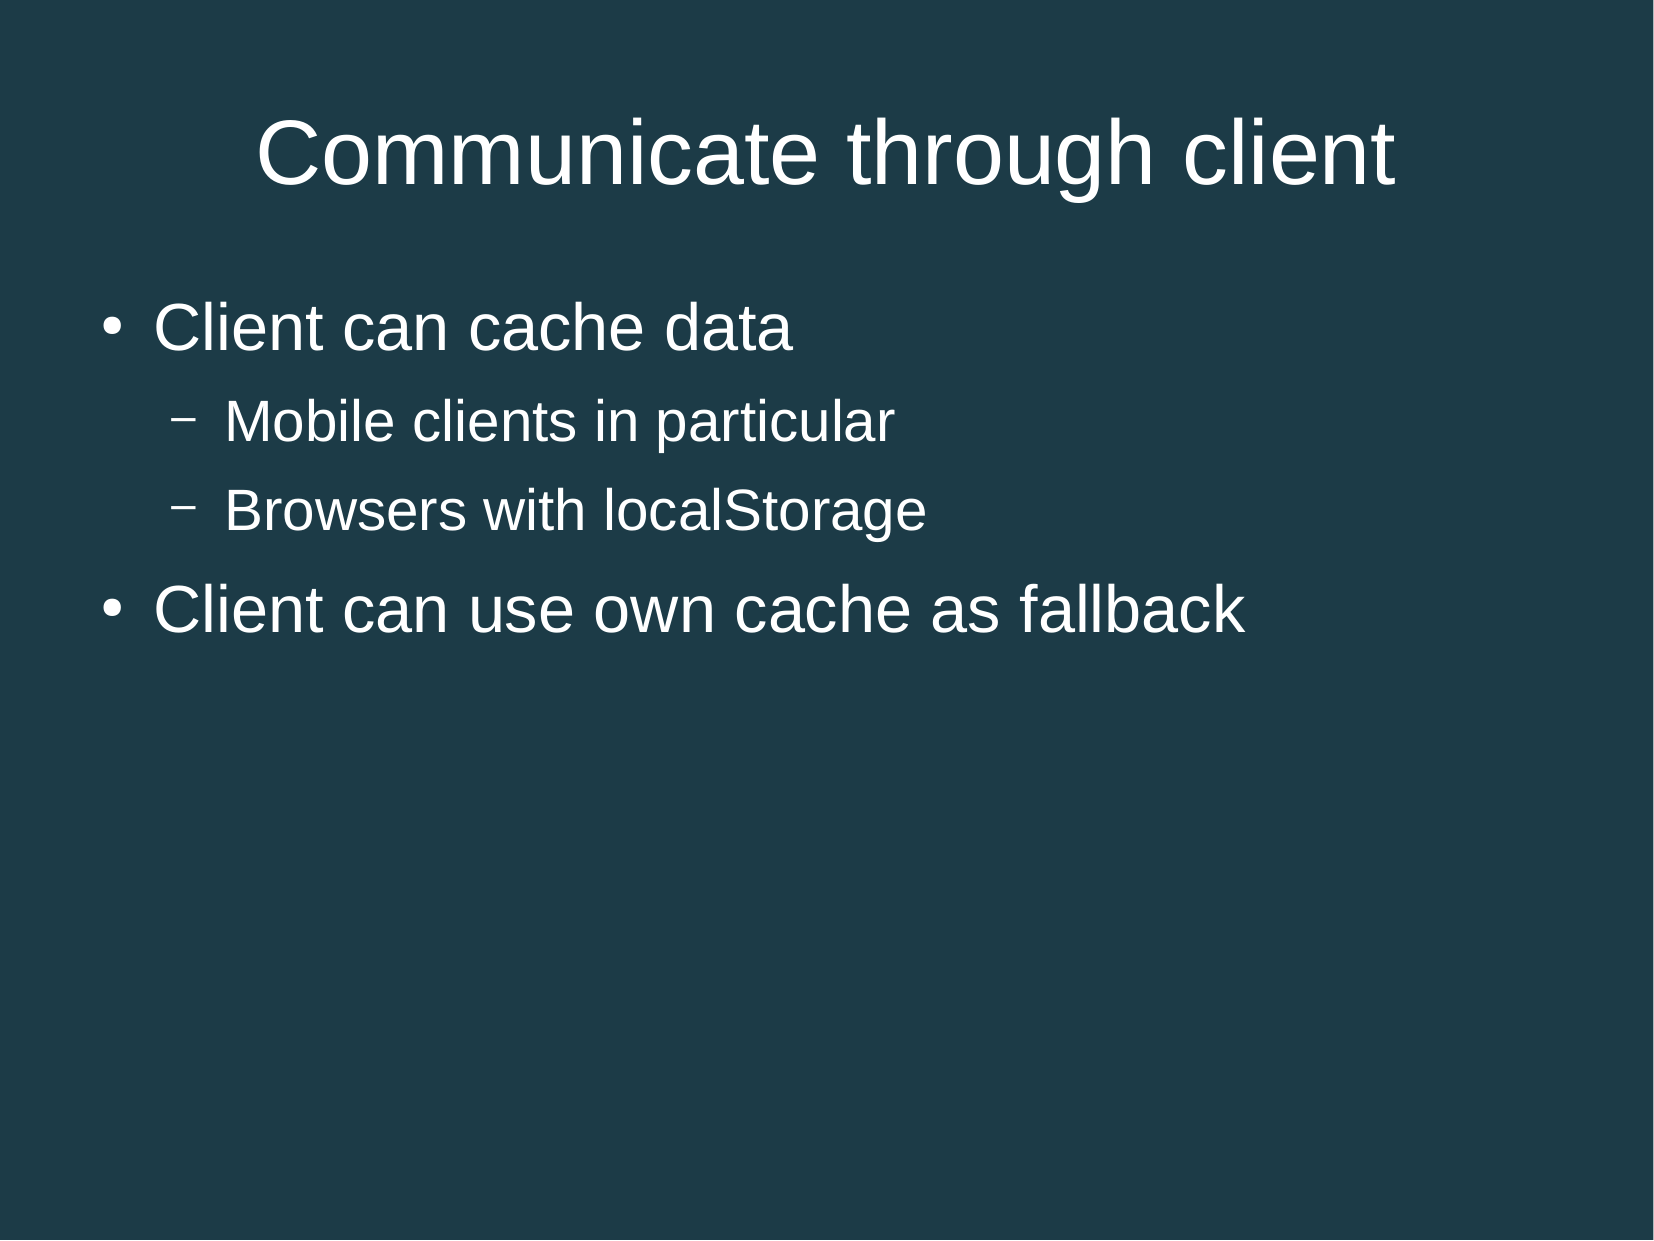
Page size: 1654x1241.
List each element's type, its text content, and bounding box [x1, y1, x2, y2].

list Client can cache data Mobile clients in particular Browsers with localStorage Client can use own cache as fallback [82, 290, 1571, 1010]
title Communicate through client [82, 49, 1571, 257]
